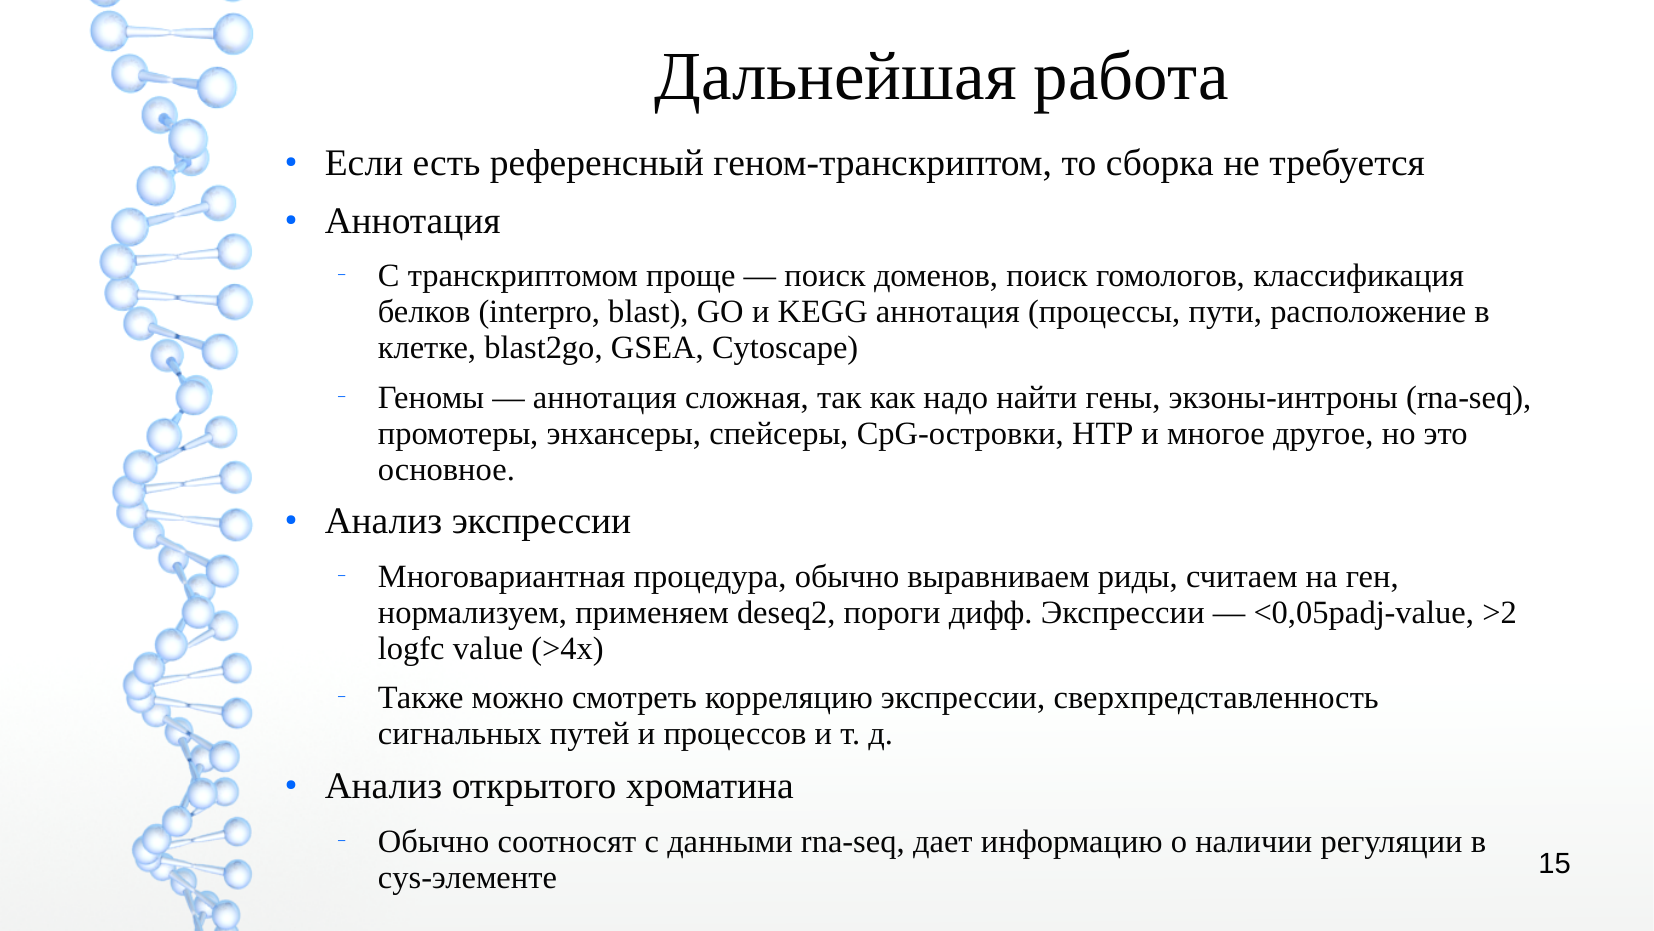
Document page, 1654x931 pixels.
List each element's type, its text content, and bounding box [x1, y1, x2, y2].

title Дальнейшая работа [277, 0, 1607, 154]
picture [0, 0, 1654, 931]
list Если есть референсный геном-транскриптом, то сборка не требуется Аннотация С транскриптомом проще — поиск доменов, поиск гомологов, классификация белков (interpro, blast), GO и KEGG аннотация (процессы, пути, расположение в клетке, blast2go, GSEA, Cytoscape) Геномы — аннотация сложная, так как надо найти гены, экзоны-интроны (rna-seq), промотеры, энхансеры, спейсеры, CpG-островки, НТР и многое другое, но это основное. Анализ экспрессии Многовариантная процедура, обычно выравниваем риды, считаем на ген, нормализуем, применяем deseq2, пороги дифф. Экспрессии — <0,05padj-value, >2 logfc value (>4x) Также можно смотреть корреляцию экспрессии, сверхпредставленность сигнальных путей и процессов и т. д. Анализ открытого хроматина Обычно соотносят с данными rna-seq, дает информацию о наличии регуляции в cys-элементе [271, 141, 1536, 898]
